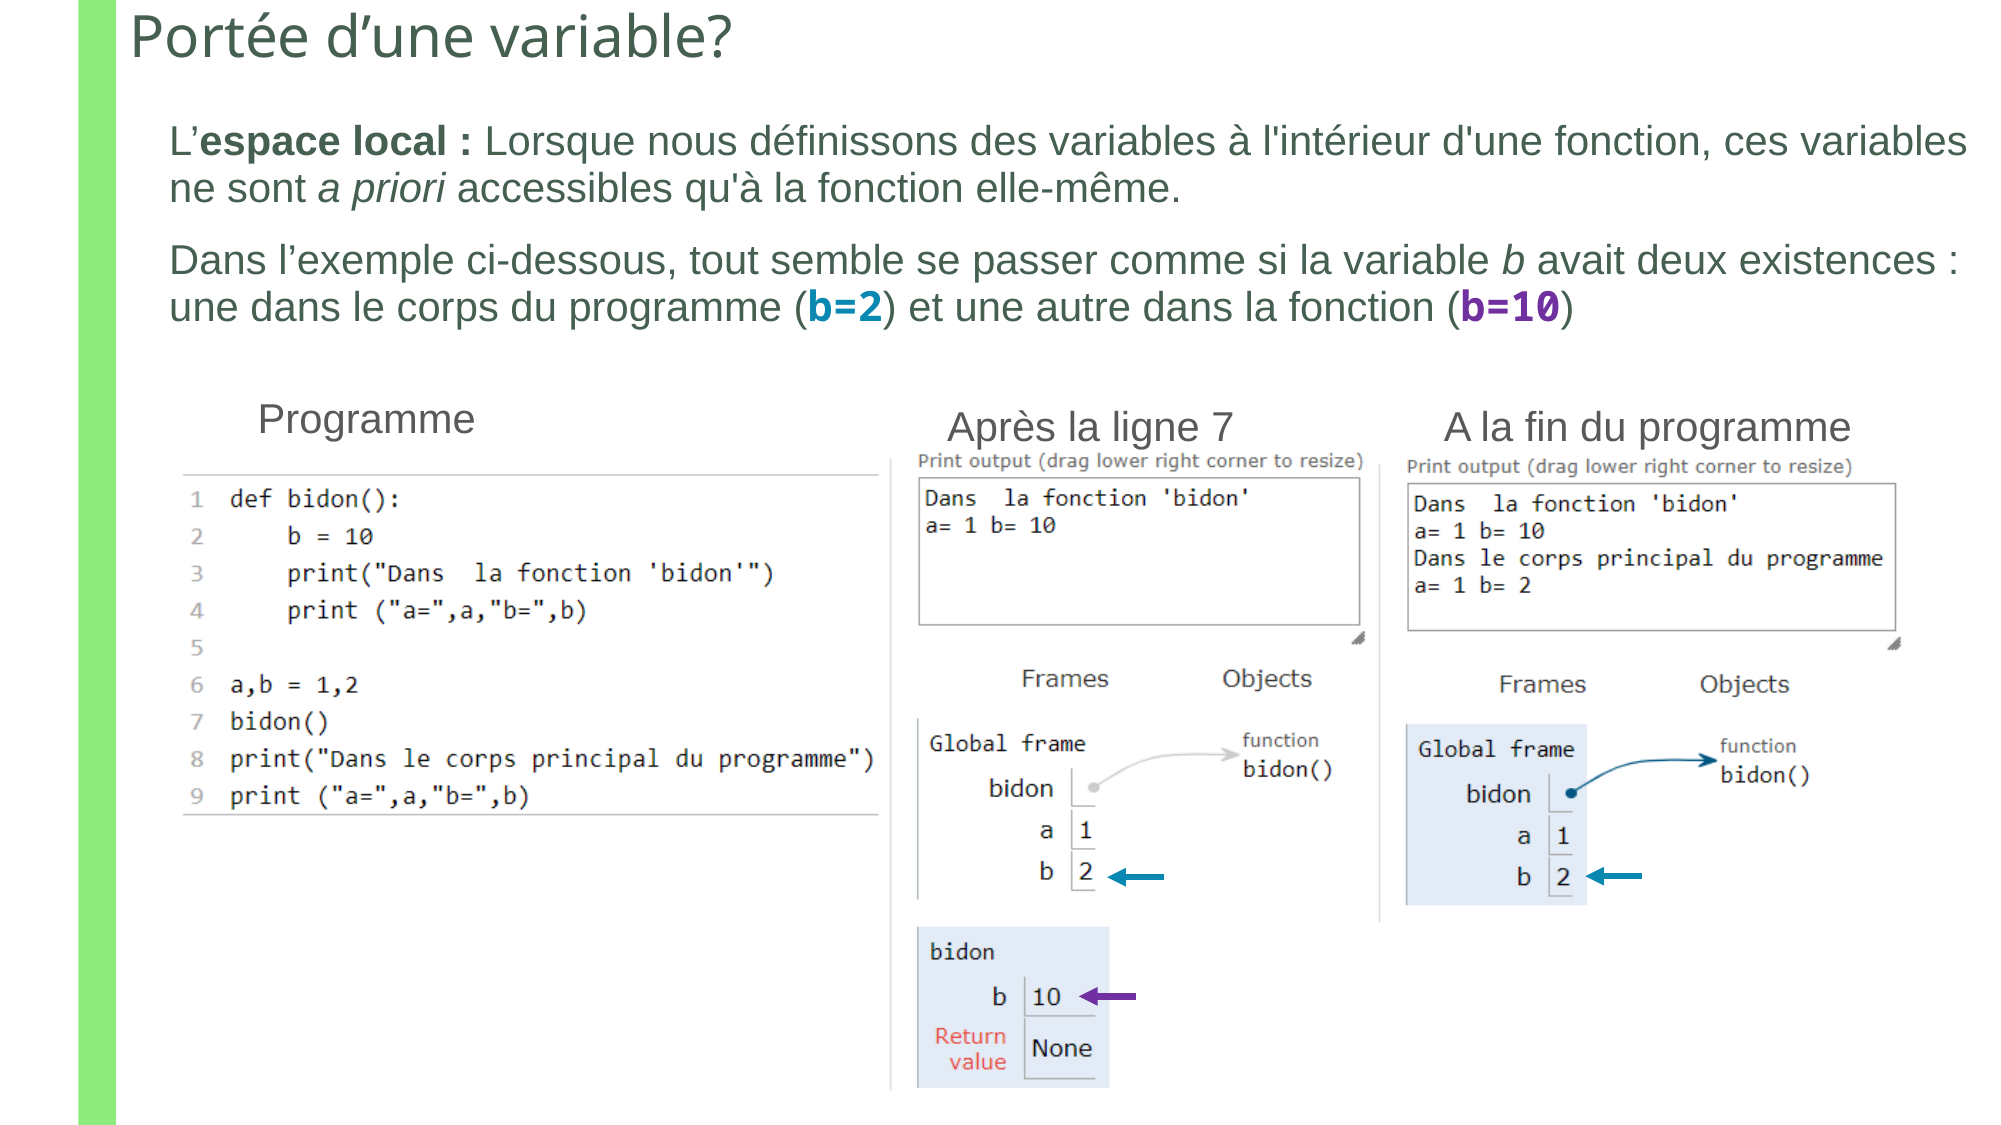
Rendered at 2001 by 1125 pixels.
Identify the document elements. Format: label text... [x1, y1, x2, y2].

list L’espace local : Lorsque nous définissons des variables à l'intérieur d'une fonction, ces variables ne sont a priori accessibles qu'à la fonction elle-même. Dans l’exemple ci-dessous, tout semble se passer comme si la variable b avait deux existences : une dans le corps du programme (b=2) et une autre dans la fonction (b=10) [154, 110, 2000, 1125]
text_box Après la ligne 7 [932, 391, 1374, 457]
text_box A la fin du programme [1428, 391, 1871, 457]
text_box Programme [242, 383, 685, 449]
title Portée d’une variable? [114, 0, 2000, 107]
